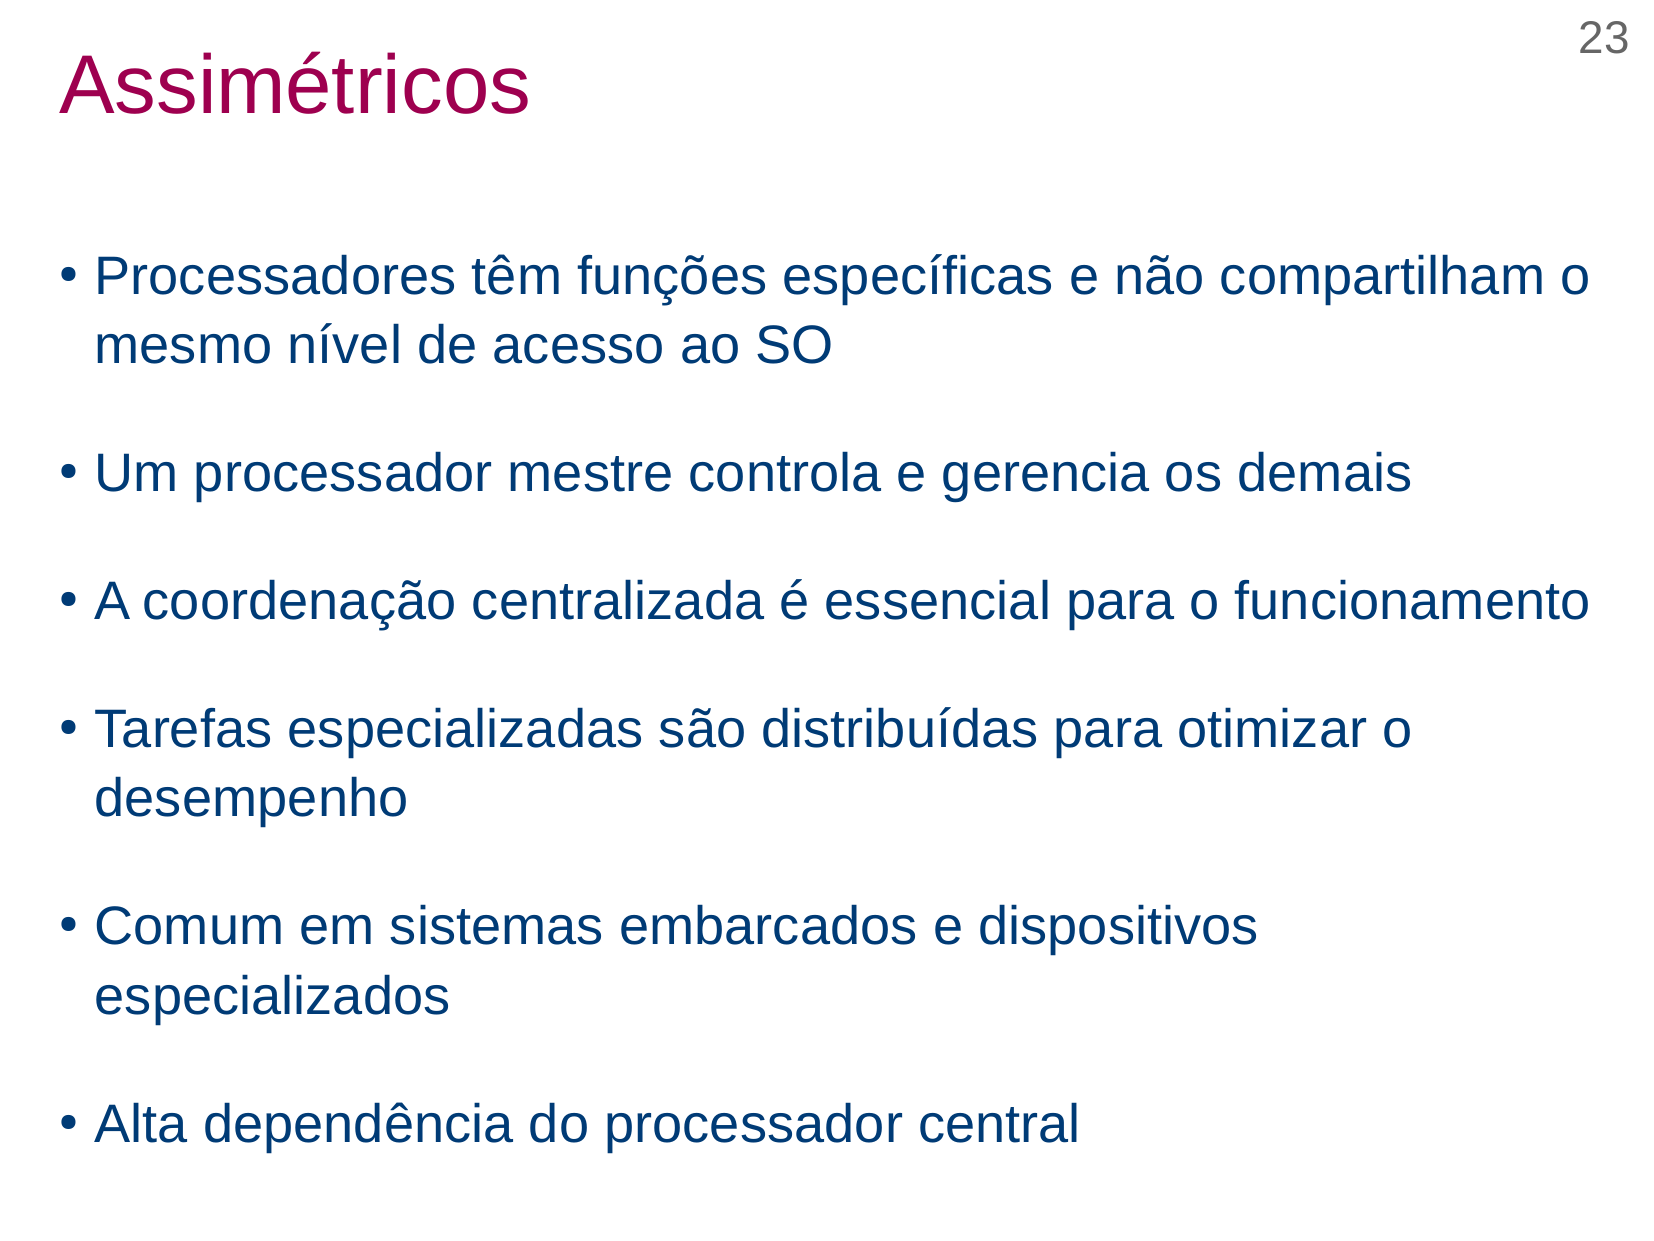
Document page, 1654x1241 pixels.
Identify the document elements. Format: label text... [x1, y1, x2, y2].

list Processadores têm funções específicas e não compartilham o mesmo nível de acesso ao SO Um processador mestre controla e gerencia os demais A coordenação centralizada é essencial para o funcionamento Tarefas especializadas são distribuídas para otimizar o desempenho Comum em sistemas embarcados e dispositivos especializados Alta dependência do processador central [59, 236, 1595, 1211]
title Assimétricos [59, 29, 1595, 148]
